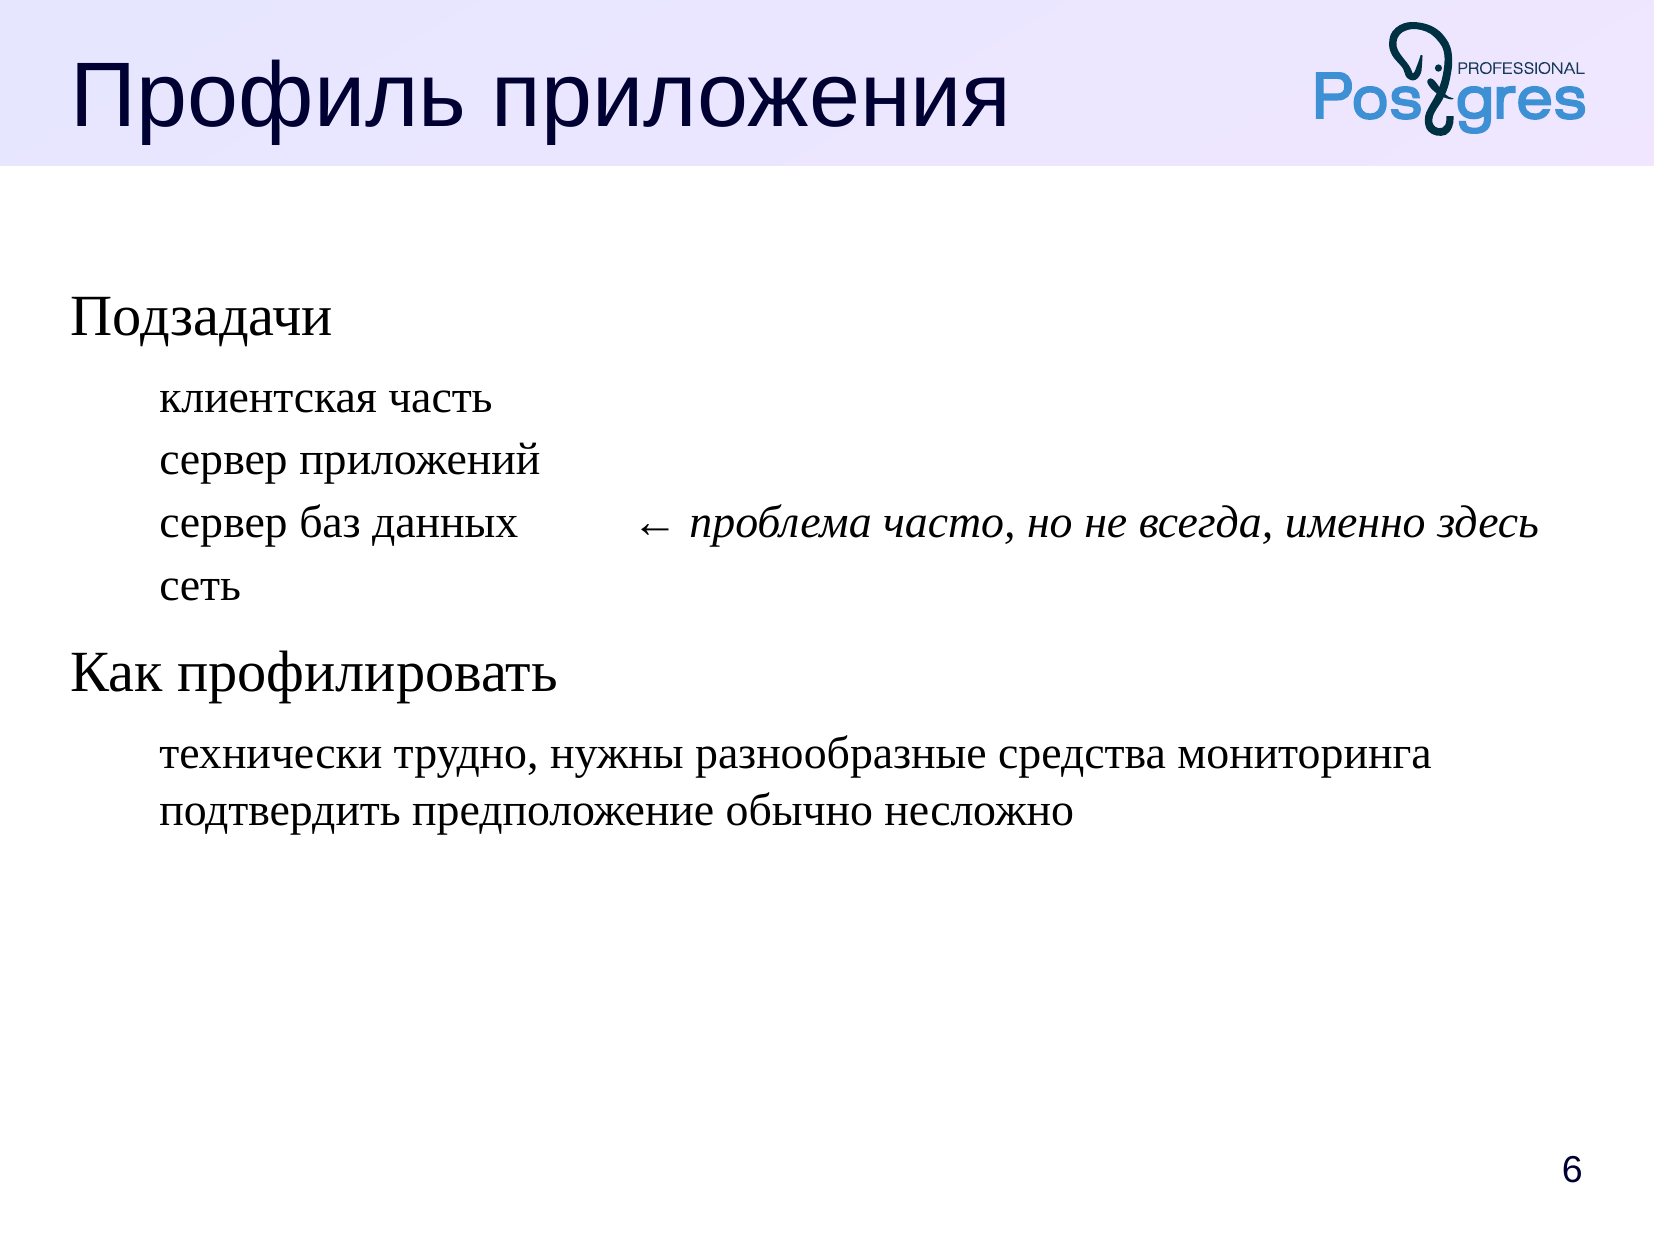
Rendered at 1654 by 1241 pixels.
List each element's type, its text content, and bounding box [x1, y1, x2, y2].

title Профиль приложения [70, 43, 1241, 147]
list Подзадачи клиентская часть сервер приложений сервер баз данных ← проблема часто, но не всегда, именно здесь сеть Как профилировать технически трудно, нужны разнообразные средства мониторинга подтвердить предположение обычно несложно [70, 283, 1583, 1141]
